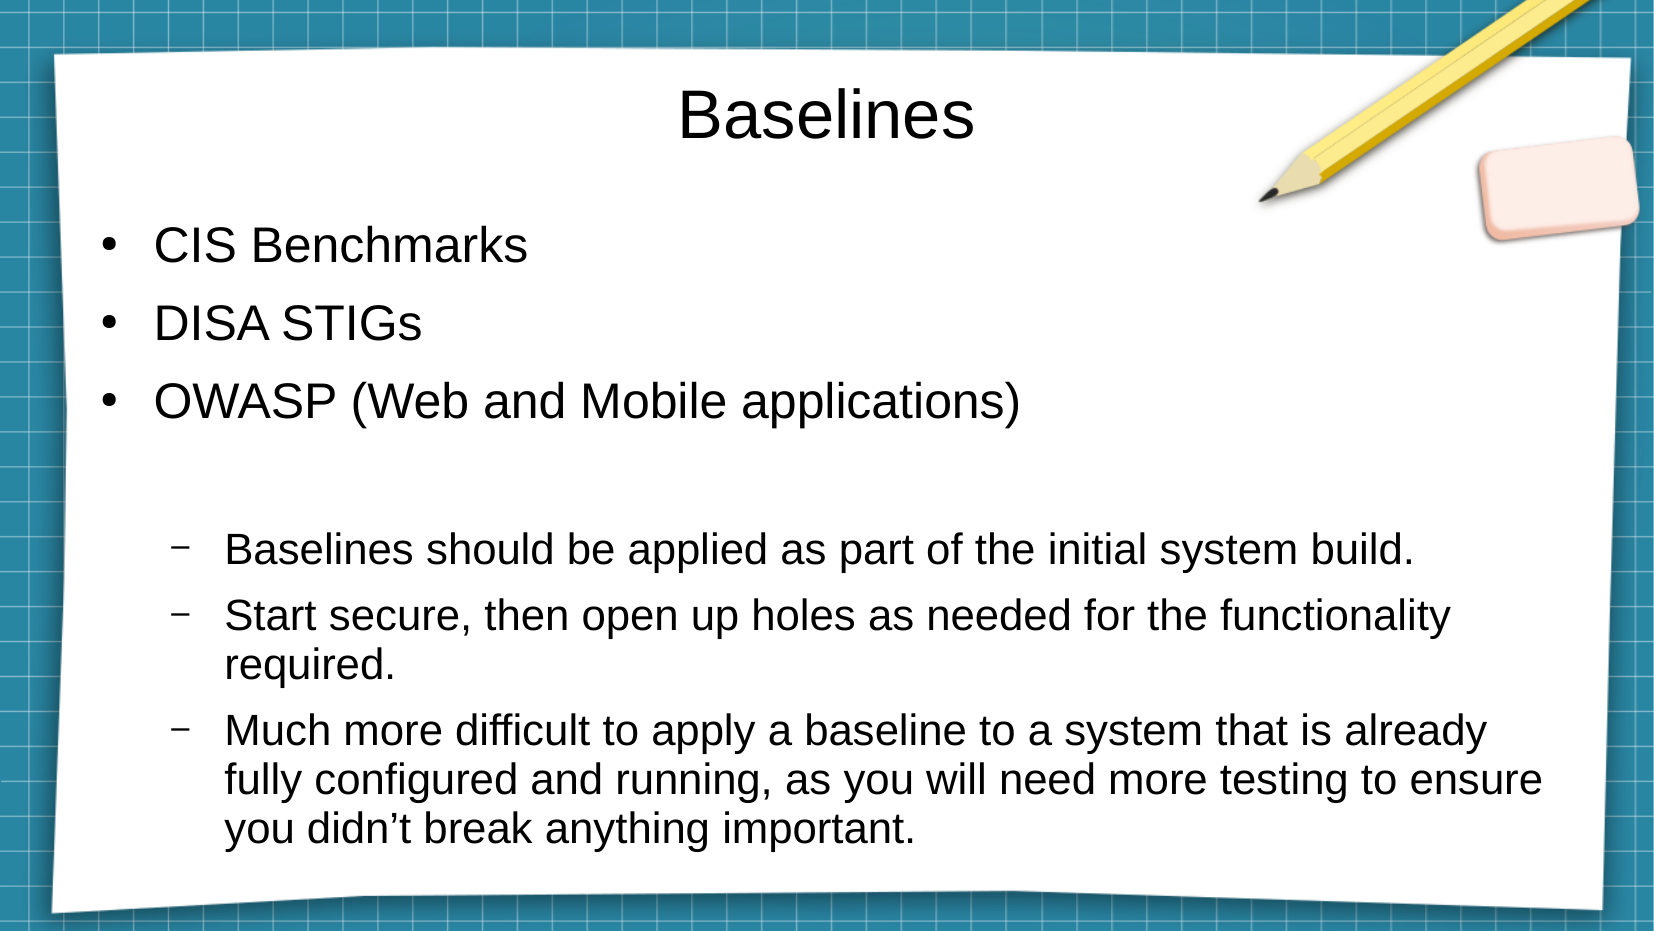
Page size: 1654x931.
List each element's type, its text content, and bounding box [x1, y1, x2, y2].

list CIS Benchmarks DISA STIGs OWASP (Web and Mobile applications) Baselines should be applied as part of the initial system build. Start secure, then open up holes as needed for the functionality required. Much more difficult to apply a baseline to a system that is already fully configured and running, as you will need more testing to ensure you didn’t break anything important. [82, 217, 1571, 863]
title Baselines [82, 37, 1571, 193]
picture [0, 0, 1654, 931]
